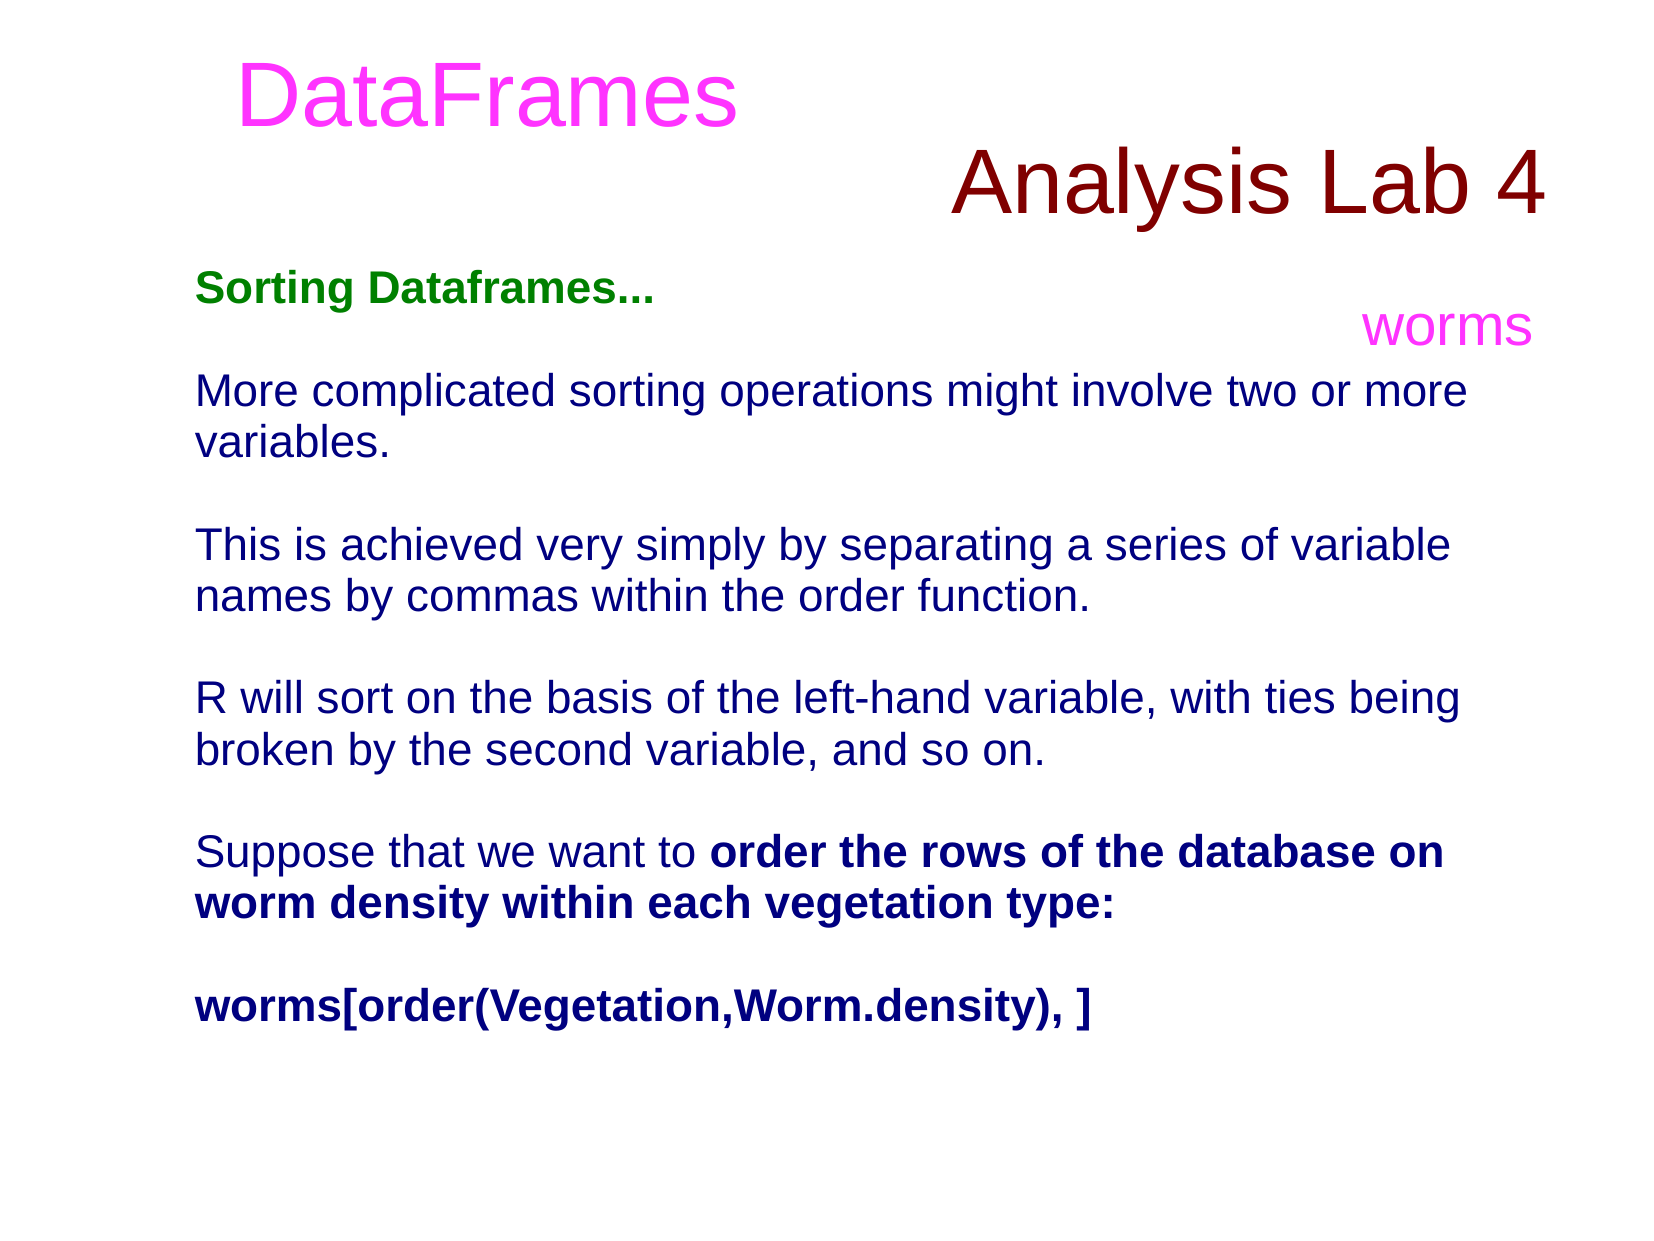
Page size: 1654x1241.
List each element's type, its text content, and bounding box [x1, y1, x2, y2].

text_box DataFrames [45, 36, 931, 346]
text_box Sorting Dataframes... More complicated sorting operations might involve two or more variables. This is achieved very simply by separating a series of variable names by commas within the order function. R will sort on the basis of the left-hand variable, with ties being broken by the second variable, and so on. Suppose that we want to order the rows of the database on worm density within each vegetation type: worms[order(Vegetation,Worm.density), ] [180, 255, 1561, 1241]
title Analysis Lab 4 [931, 77, 1549, 255]
